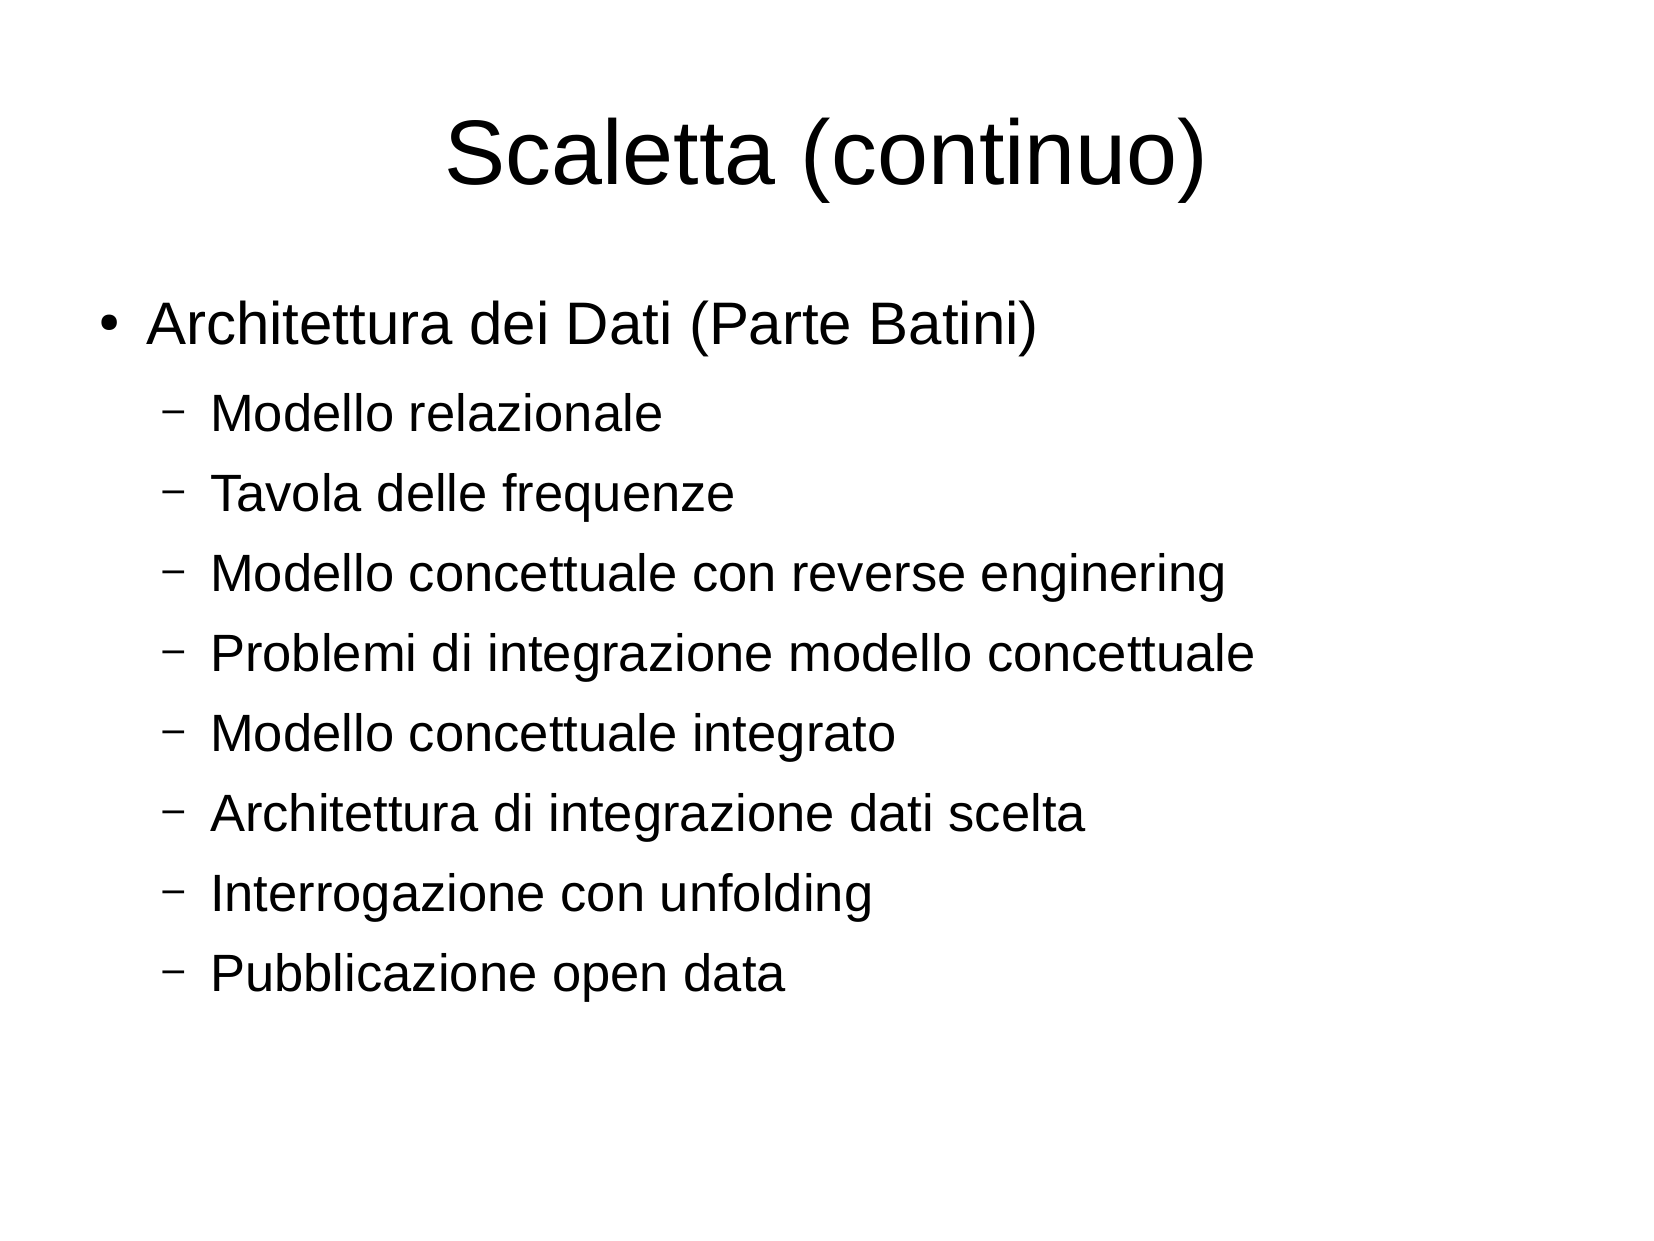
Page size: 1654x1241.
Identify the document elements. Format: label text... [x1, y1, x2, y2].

list Architettura dei Dati (Parte Batini) Modello relazionale Tavola delle frequenze Modello concettuale con reverse enginering Problemi di integrazione modello concettuale Modello concettuale integrato Architettura di integrazione dati scelta Interrogazione con unfolding Pubblicazione open data [82, 290, 1571, 1010]
title Scaletta (continuo) [82, 49, 1571, 257]
